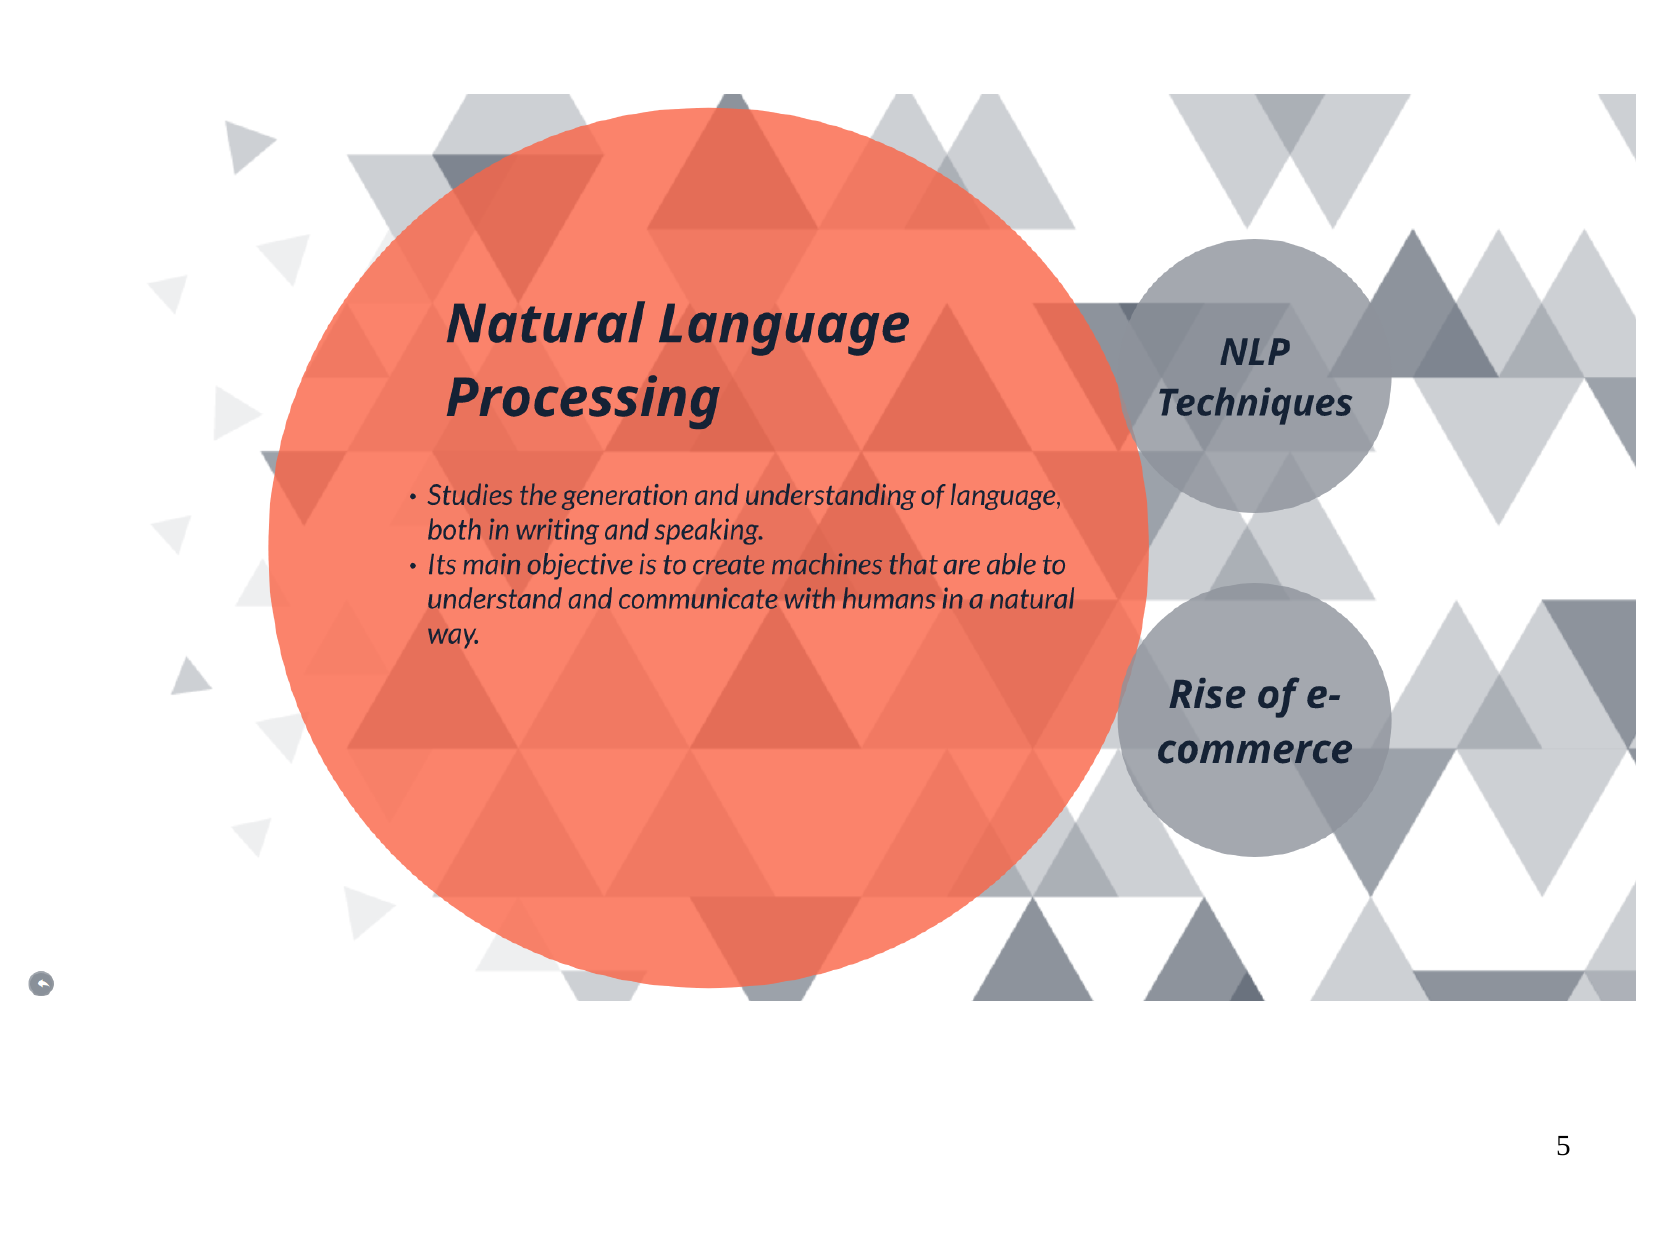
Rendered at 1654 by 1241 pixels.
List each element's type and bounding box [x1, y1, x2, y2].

picture [23, 94, 1636, 1001]
